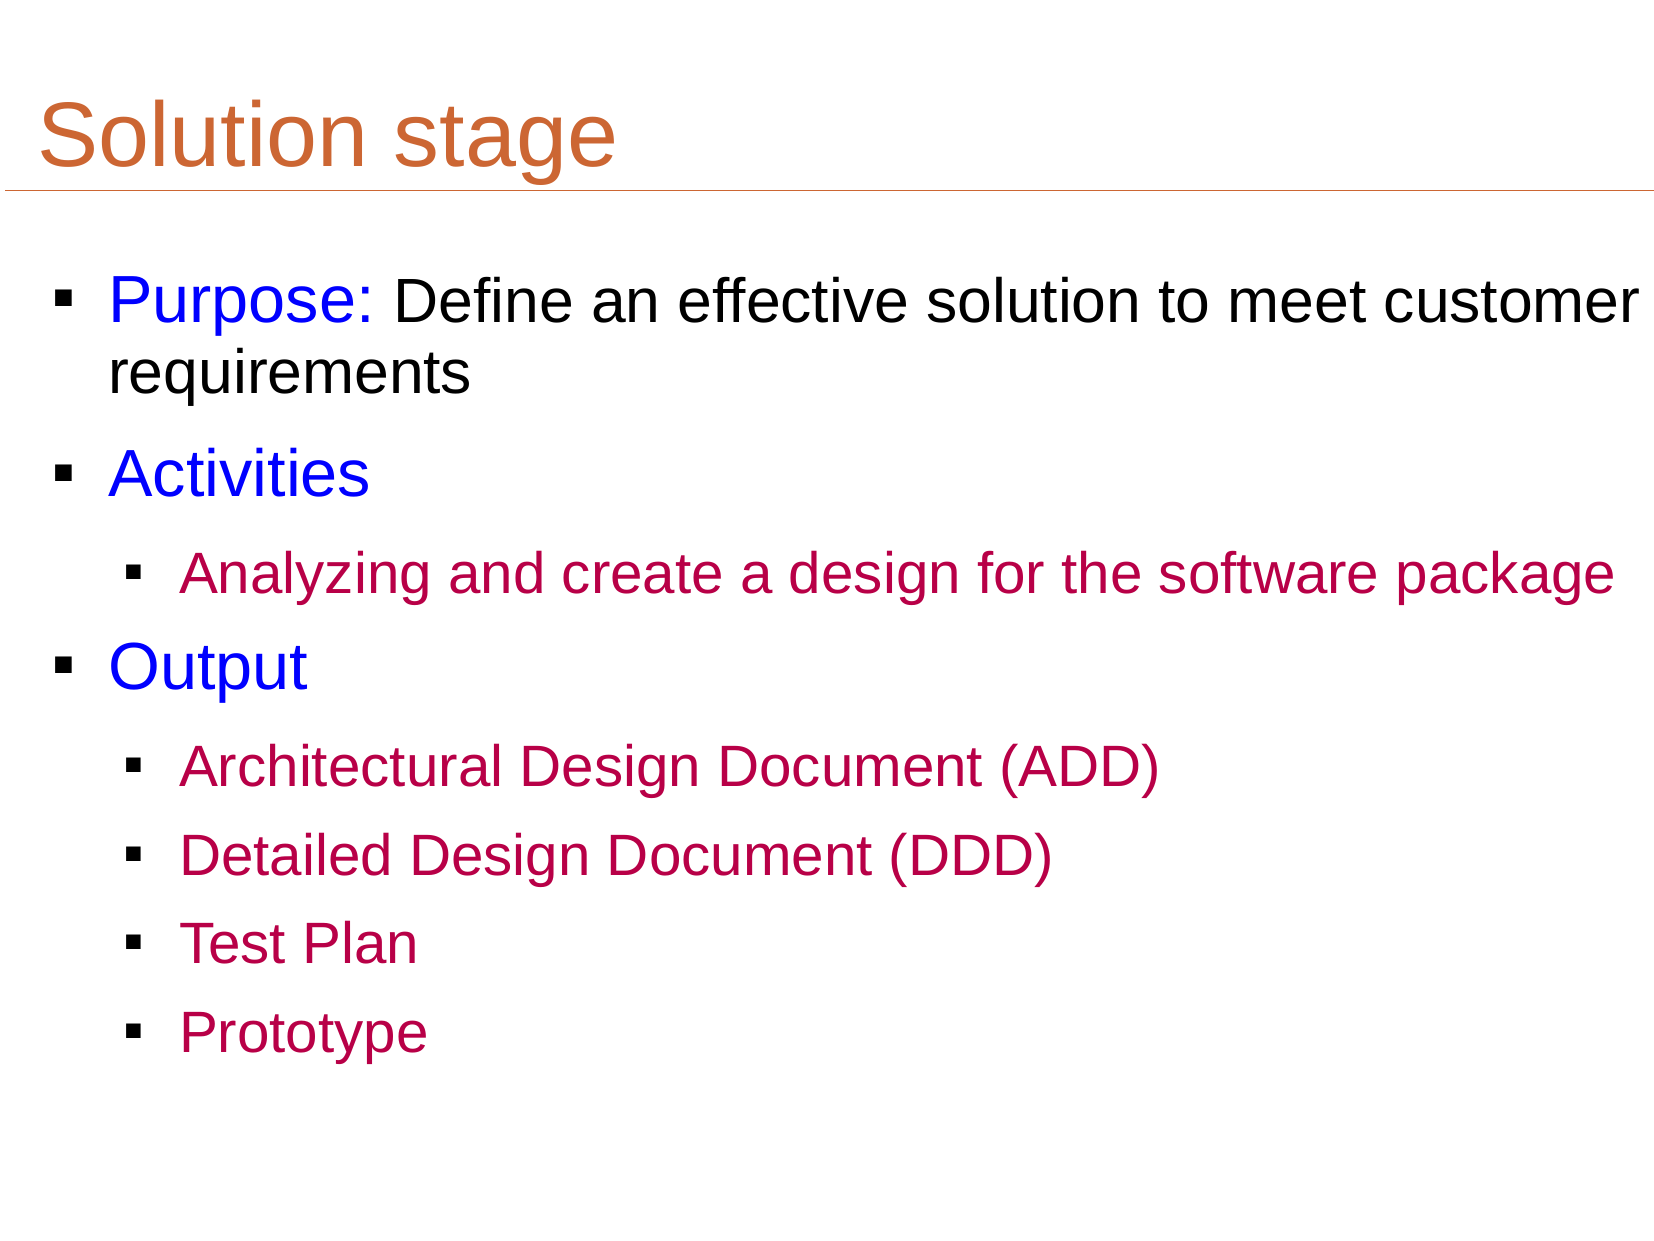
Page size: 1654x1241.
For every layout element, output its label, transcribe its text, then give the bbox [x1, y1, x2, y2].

list Purpose: Define an effective solution to meet customer requirements Activities Analyzing and create a design for the software package Output Architectural Design Document (ADD) Detailed Design Document (DDD) Test Plan Prototype [37, 262, 1651, 1163]
title Solution stage [37, 31, 1651, 239]
